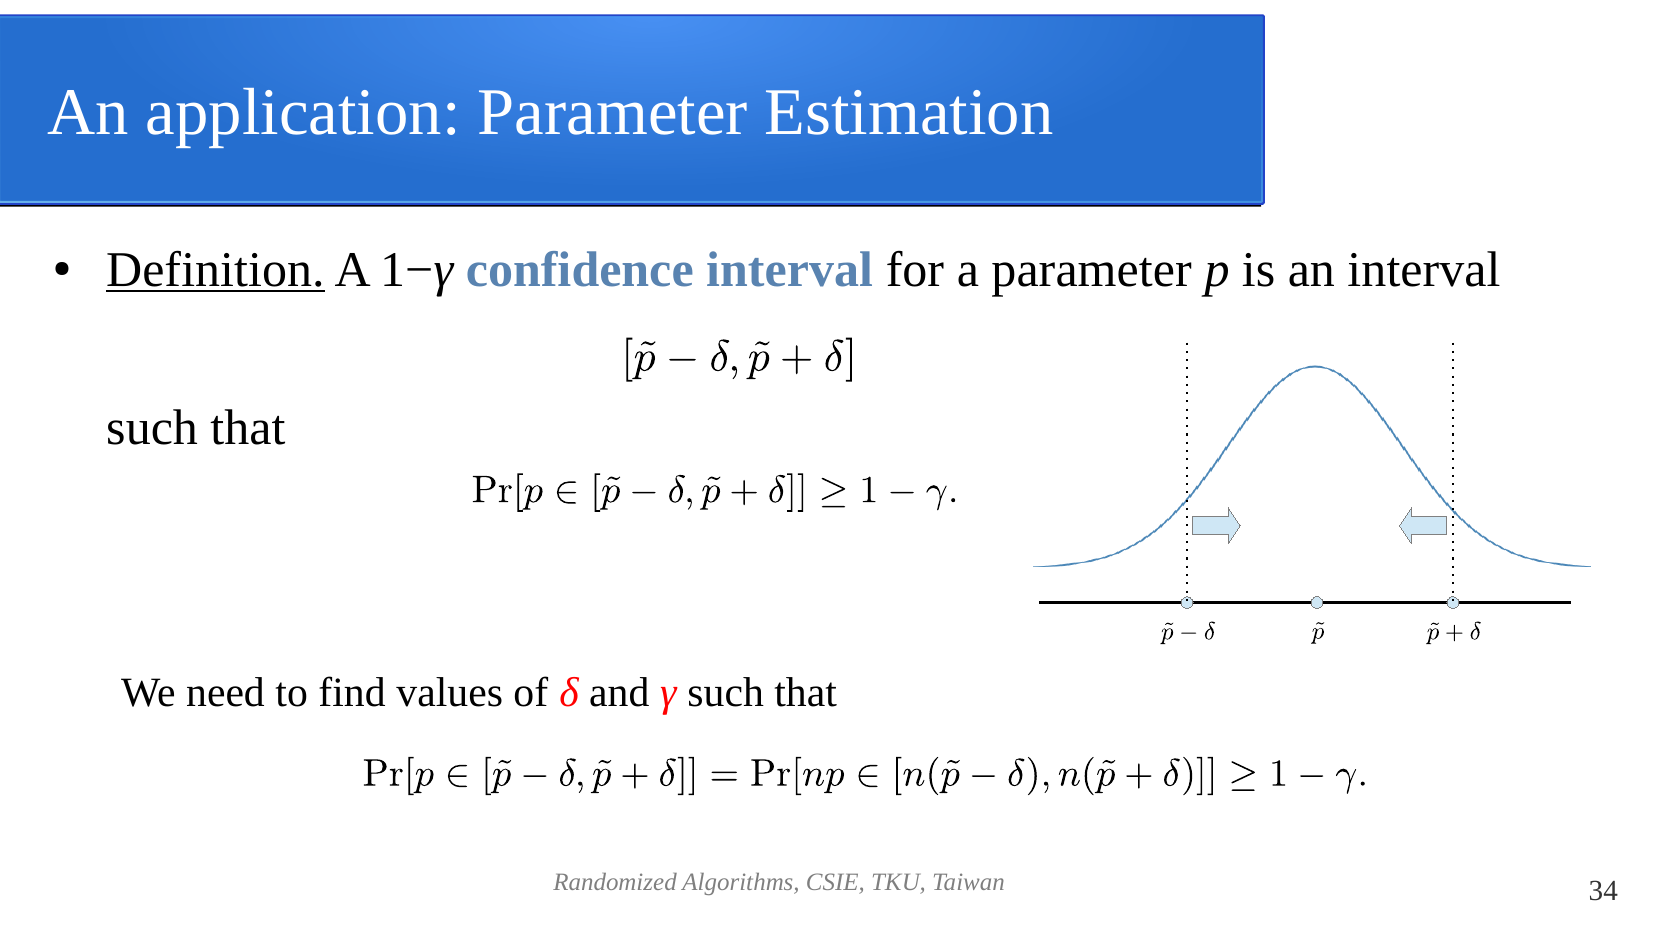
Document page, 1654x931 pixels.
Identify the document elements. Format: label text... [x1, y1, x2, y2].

picture [1310, 621, 1326, 645]
picture [361, 755, 1367, 797]
picture [619, 336, 854, 384]
text_box [1181, 596, 1194, 609]
text_box [1311, 596, 1323, 609]
text_box We need to find values of δ and γ such that [106, 661, 863, 761]
picture [1160, 621, 1216, 645]
title An application: Parameter Estimation [47, 35, 1199, 189]
text_box [1399, 507, 1447, 544]
picture [470, 471, 957, 514]
text_box [1192, 507, 1241, 544]
picture [1033, 360, 1591, 567]
text_box [1446, 596, 1459, 609]
list Definition. A 1−γ confidence interval for a parameter p is an interval such that [35, 242, 1524, 782]
picture [1425, 621, 1481, 645]
